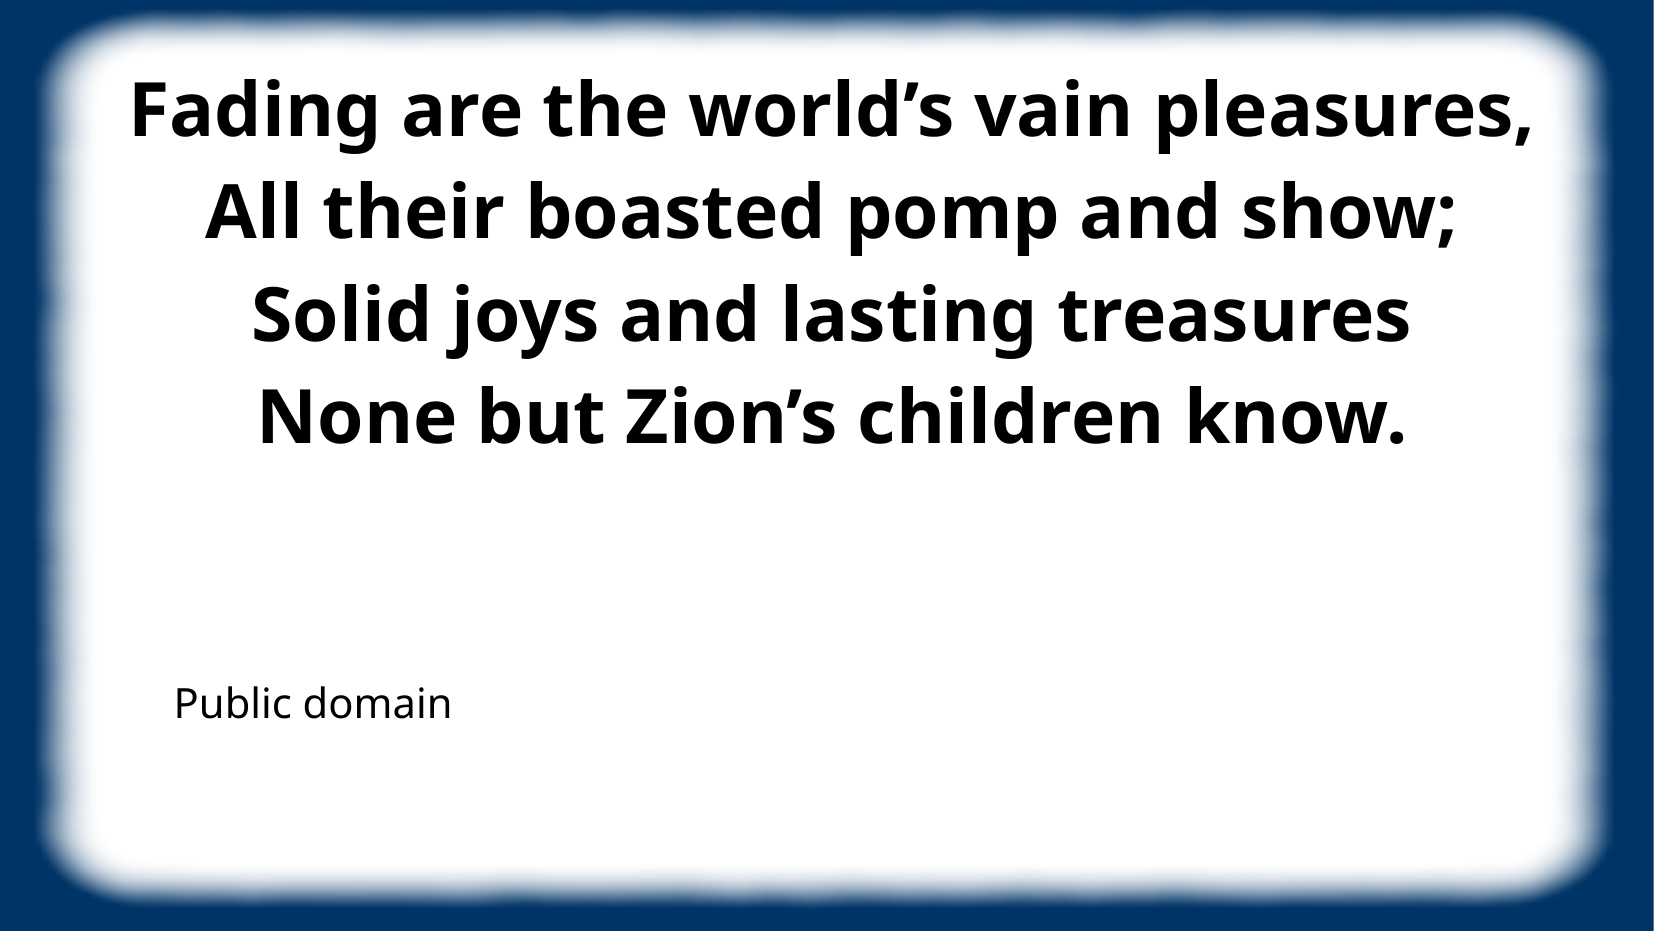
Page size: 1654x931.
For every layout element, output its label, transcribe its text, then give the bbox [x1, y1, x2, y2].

text_box Fading are the world’s vain pleasures, All their boasted pomp and show; Solid joys and lasting treasures None but Zion’s children know. Public domain [90, 49, 1576, 861]
picture [0, 0, 1654, 931]
